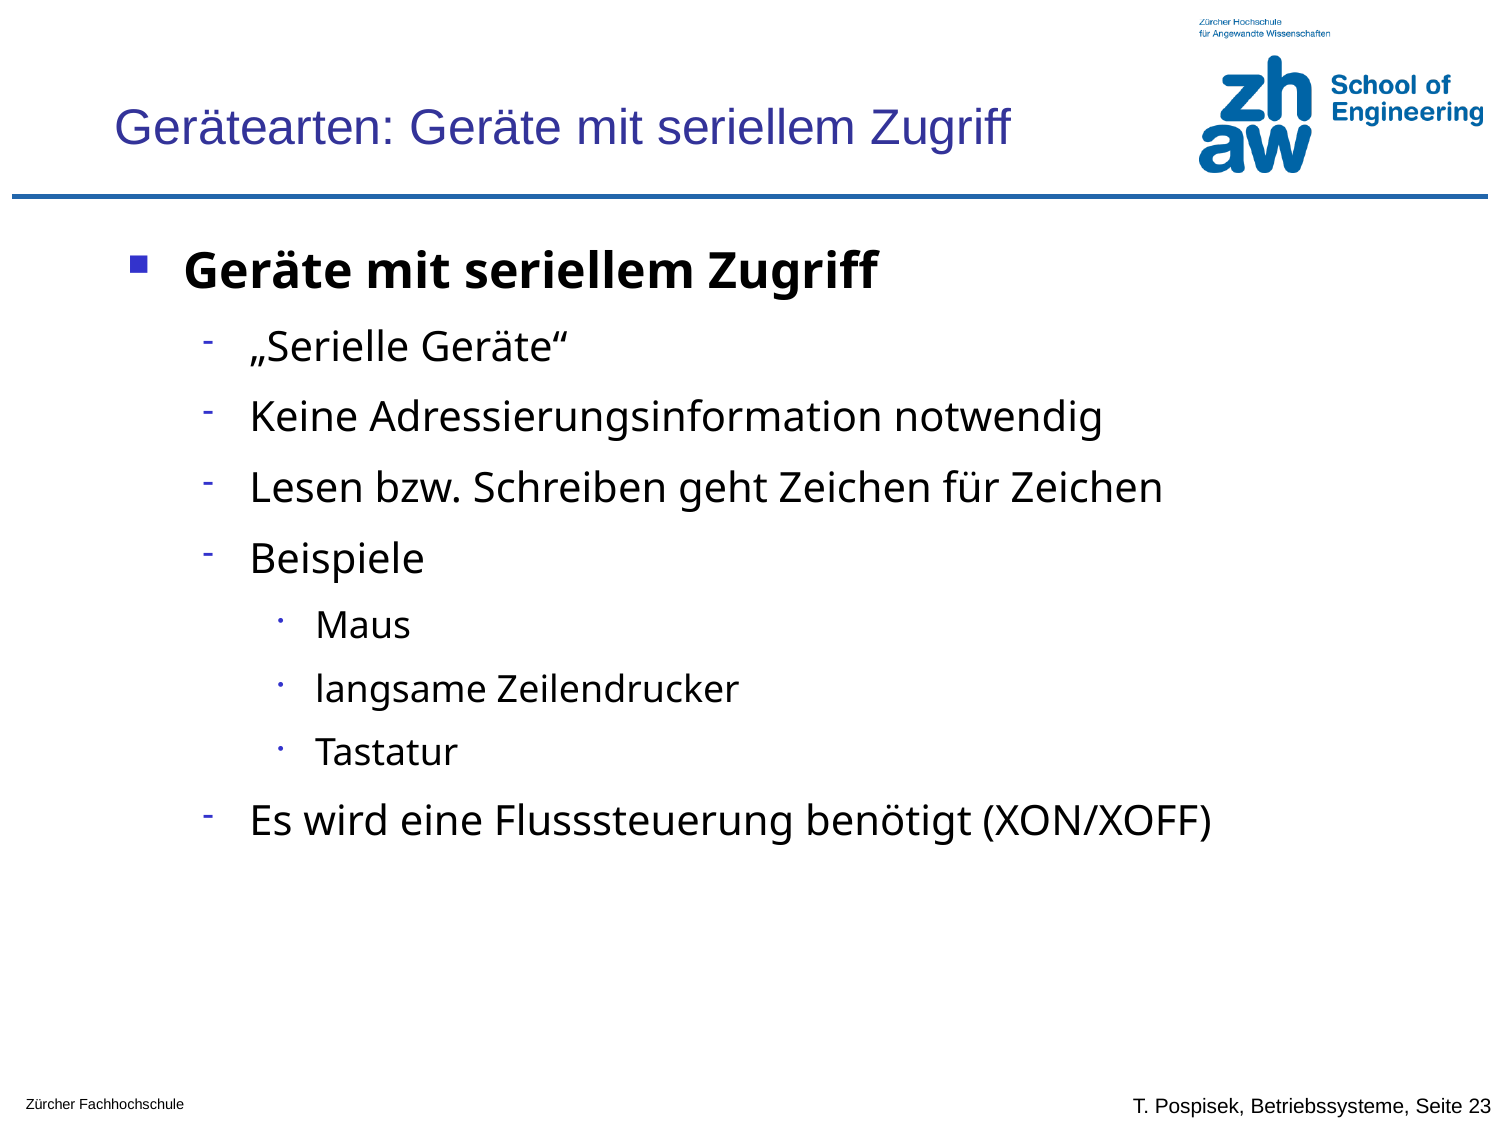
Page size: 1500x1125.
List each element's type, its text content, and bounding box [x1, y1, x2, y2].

picture [1199, 19, 1483, 173]
title Gerätearten: Geräte mit seriellem Zugriff [99, 50, 1379, 163]
list Geräte mit seriellem Zugriff „Serielle Geräte“ Keine Adressierungsinformation notwendig Lesen bzw. Schreiben geht Zeichen für Zeichen Beispiele Maus langsame Zeilendrucker Tastatur Es wird eine Flusssteuerung benötigt (XON/XOFF) [112, 224, 1325, 1013]
